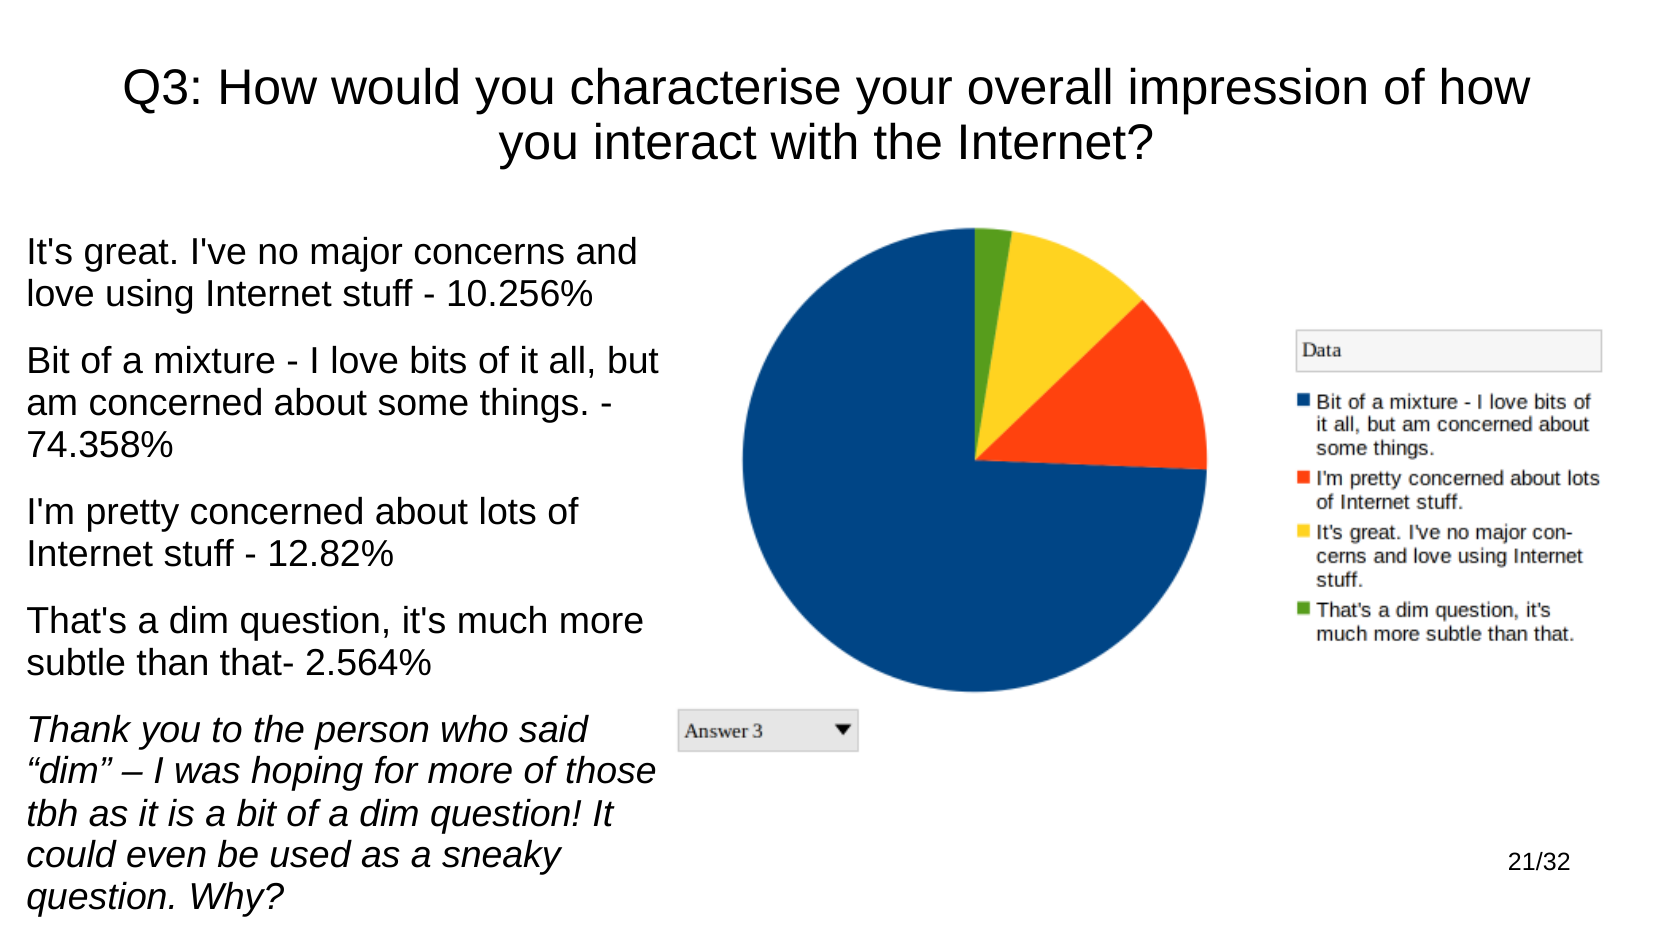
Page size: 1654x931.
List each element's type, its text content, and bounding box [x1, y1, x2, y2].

title Q3: How would you characterise your overall impression of how you interact with the Internet? [82, 37, 1571, 193]
picture [659, 217, 1620, 758]
text_box It's great. I've no major concerns and love using Internet stuff - 10.256% Bit of a mixture - I love bits of it all, but am concerned about some things. - 74.358% I'm pretty concerned about lots of Internet stuff - 12.82% That's a dim question, it's much more subtle than that- 2.564% Thank you to the person who said “dim” – I was hoping for more of those tbh as it is a bit of a dim question! It could even be used as a sneaky question. Why? [11, 223, 709, 926]
